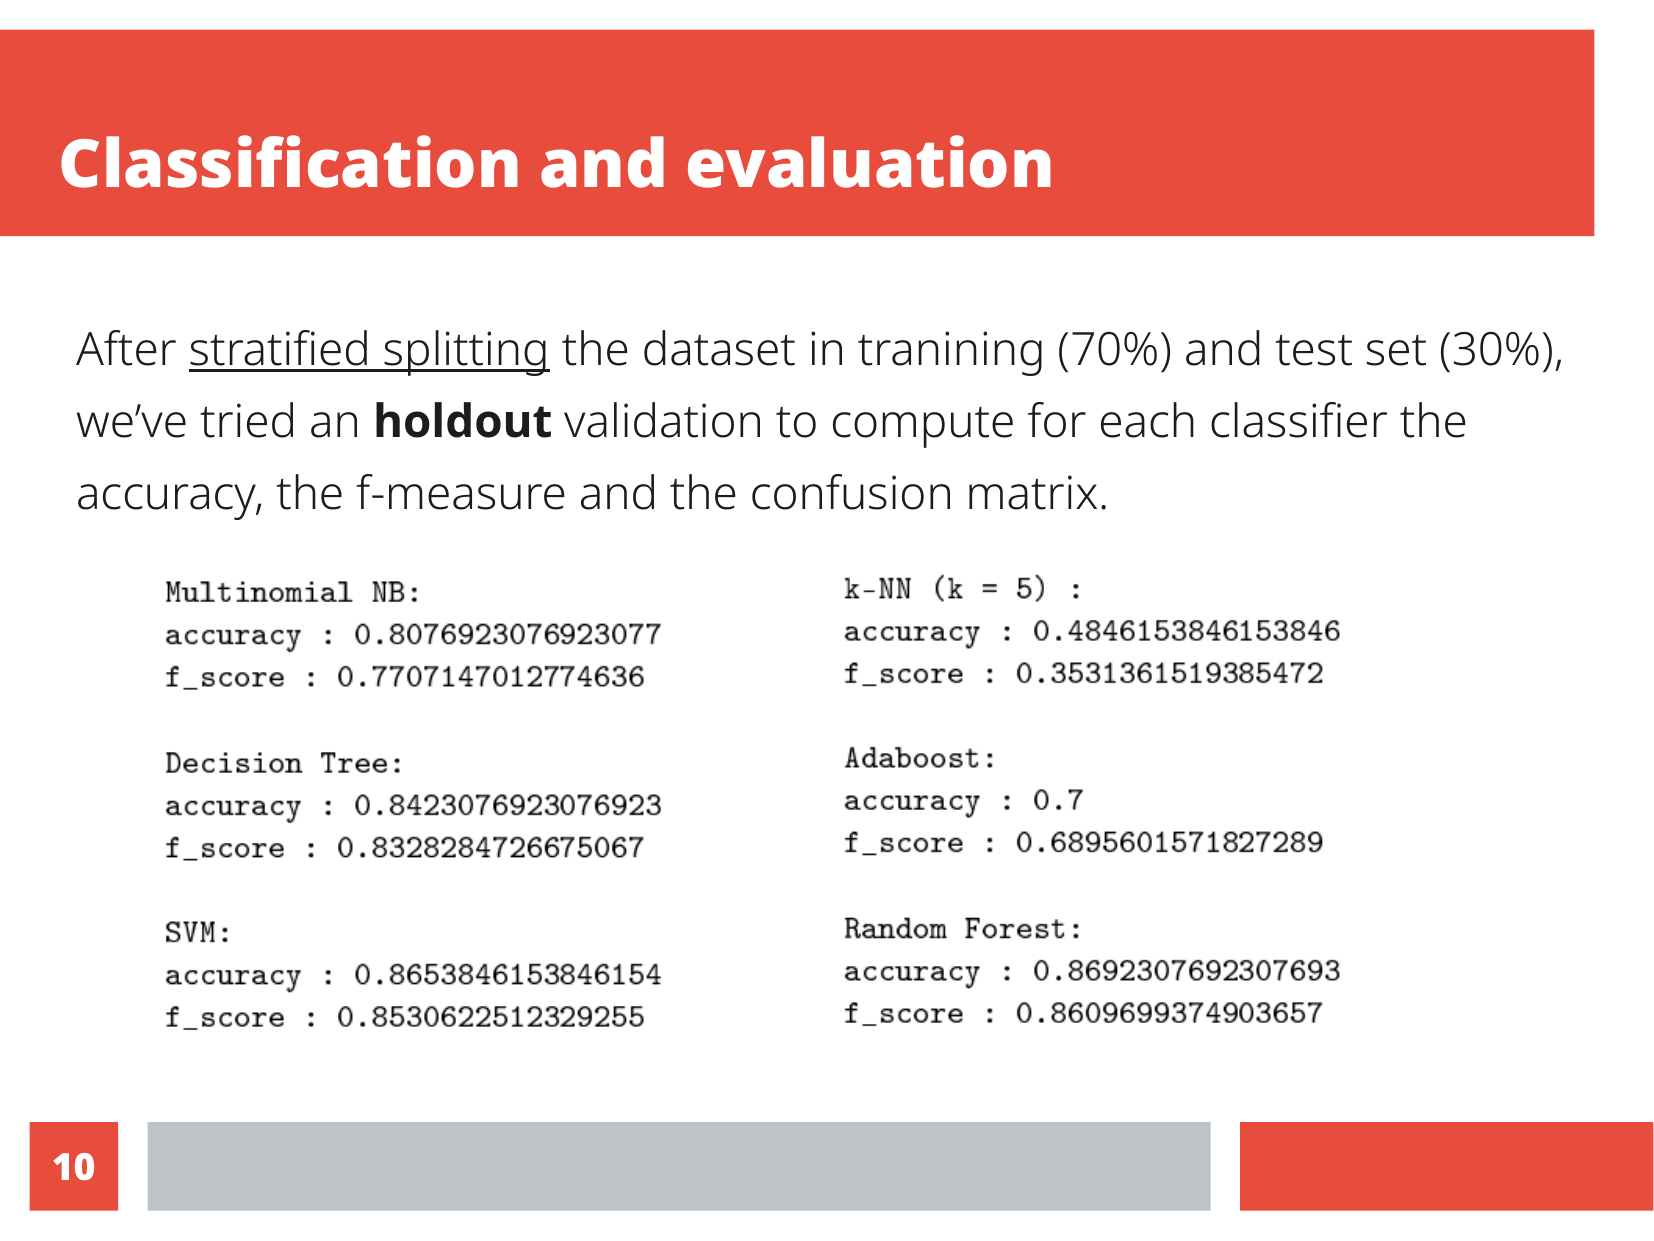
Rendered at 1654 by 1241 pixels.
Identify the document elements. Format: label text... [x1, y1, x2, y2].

picture [143, 566, 697, 1052]
text_box After stratified splitting the dataset in tranining (70%) and test set (30%), we’ve tried an holdout validation to compute for each classifier the accuracy, the f-measure and the confusion matrix. [76, 307, 1582, 910]
title Classification and evaluation [59, 59, 1595, 207]
picture [825, 561, 1360, 1059]
